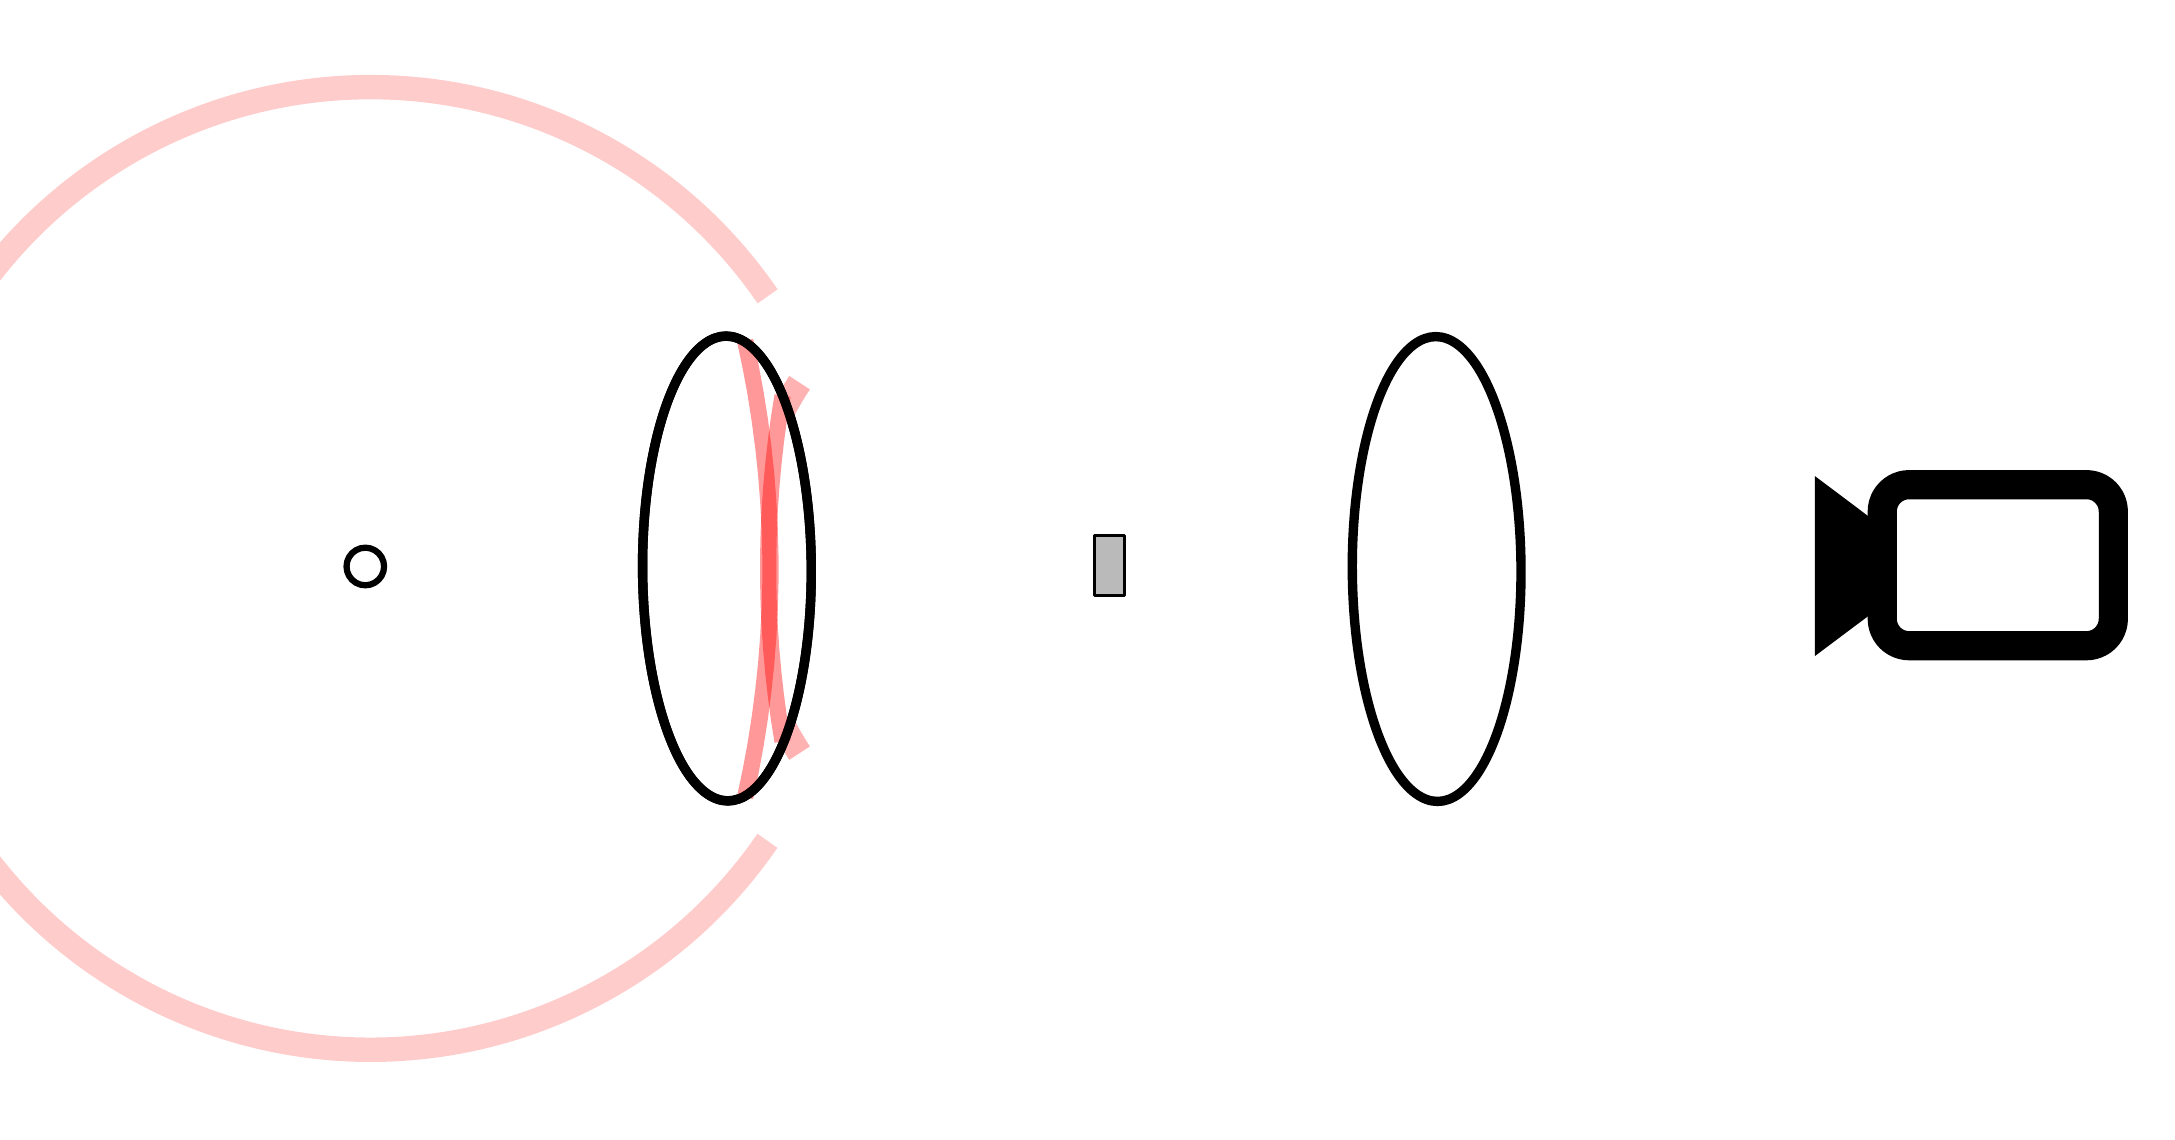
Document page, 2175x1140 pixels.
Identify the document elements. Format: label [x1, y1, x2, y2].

text_box [1814, 476, 1875, 657]
text_box [0, 0, 1747, 1140]
text_box [1882, 484, 2114, 646]
text_box [648, 341, 806, 796]
